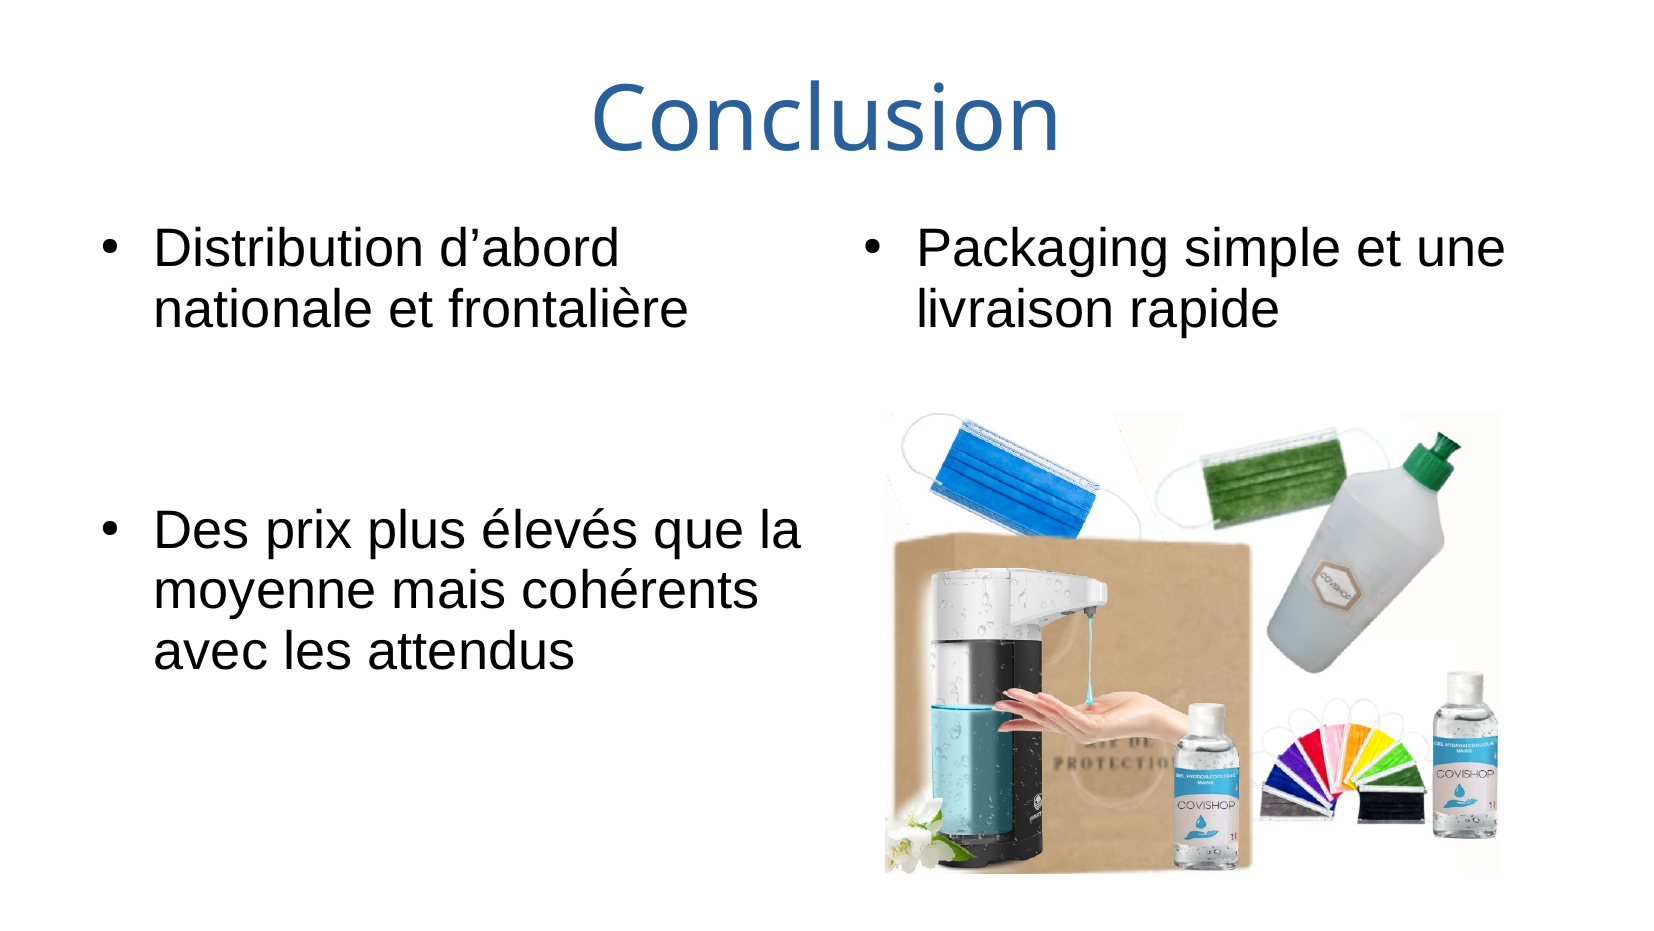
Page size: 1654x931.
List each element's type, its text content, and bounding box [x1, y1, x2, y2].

picture [885, 413, 1501, 875]
list Des prix plus élevés que la moyenne mais cohérents avec les attendus [82, 499, 809, 757]
list Packaging simple et une livraison rapide [845, 217, 1572, 475]
title Conclusion [82, 37, 1571, 193]
list Distribution d’abord nationale et frontalière [82, 217, 809, 475]
